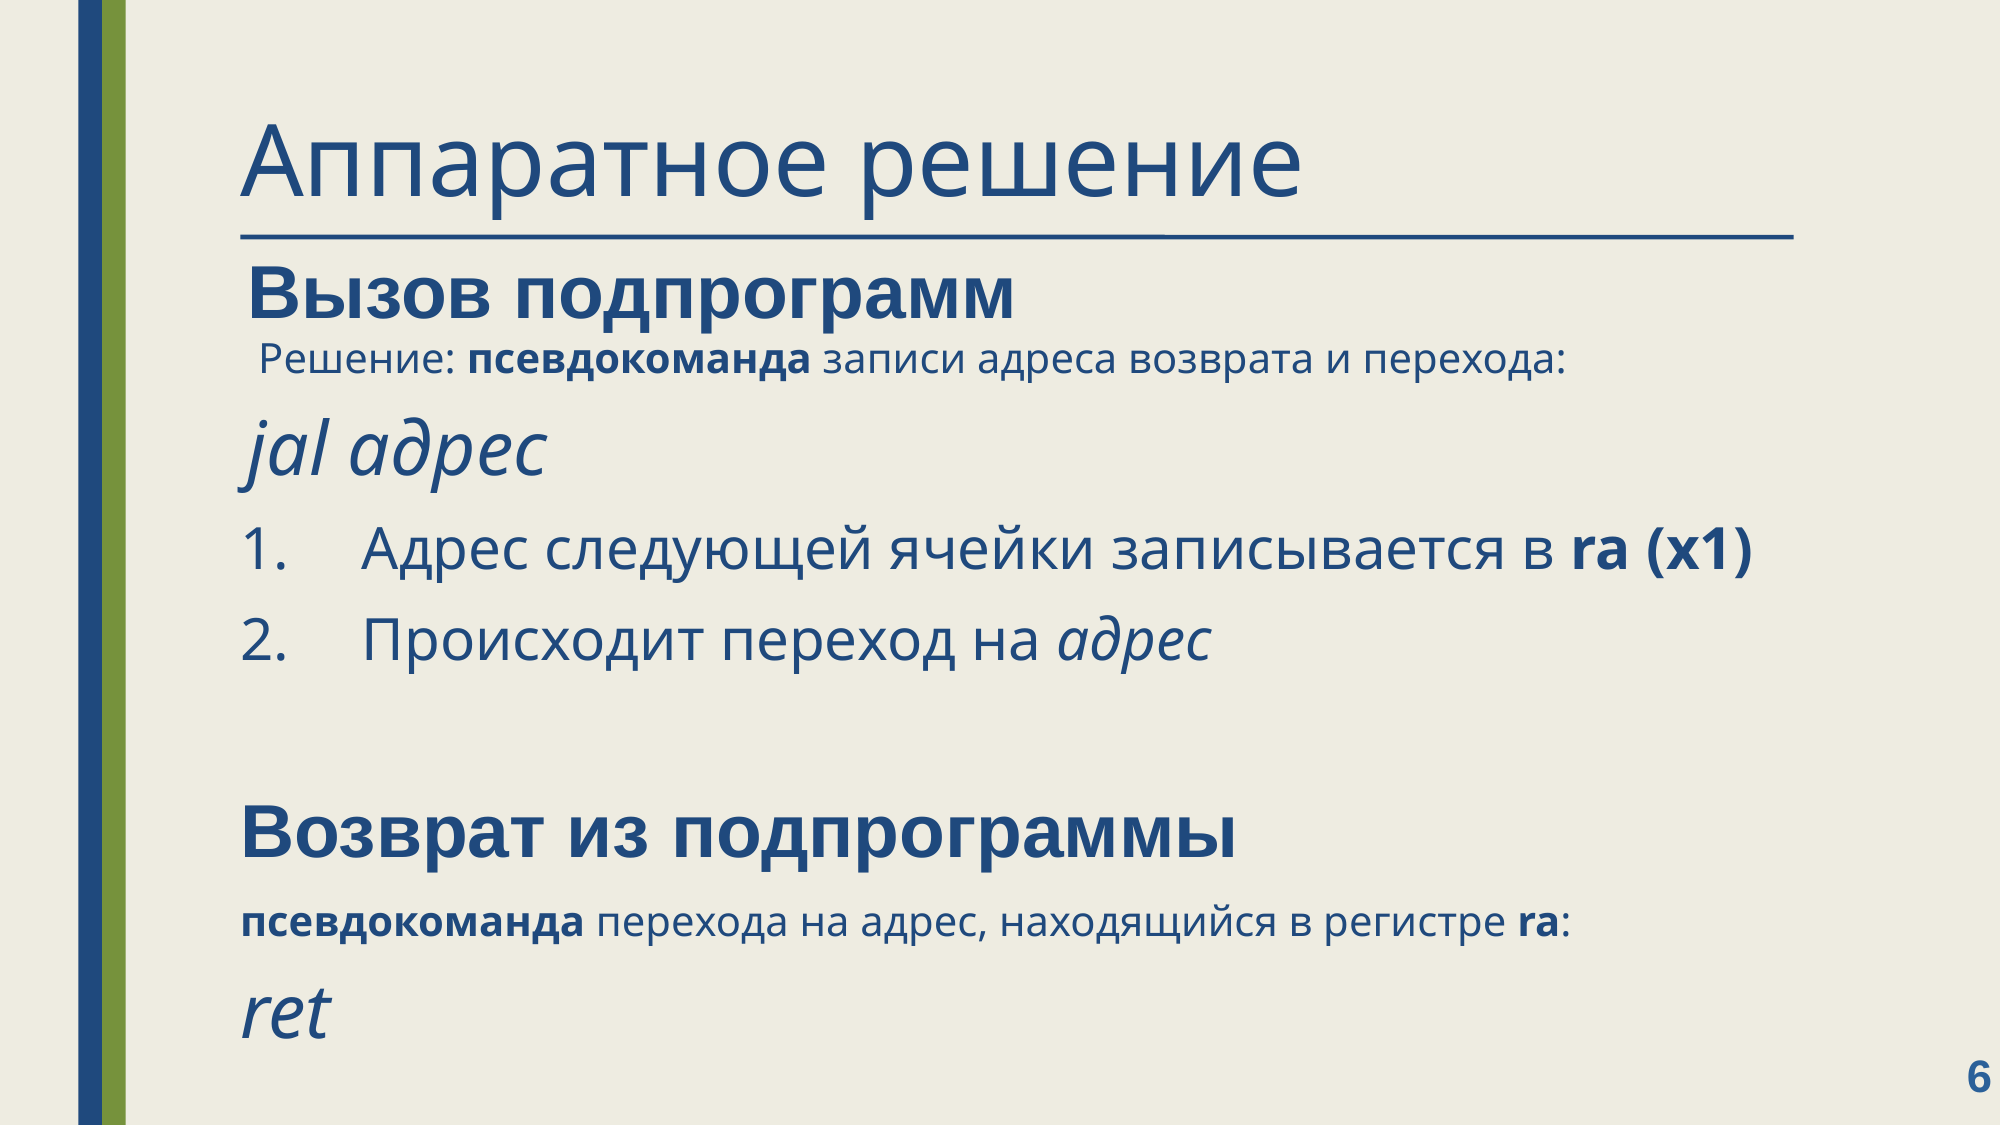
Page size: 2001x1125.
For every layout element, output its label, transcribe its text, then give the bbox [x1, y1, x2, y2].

text_box 36 [1766, 1043, 1998, 1125]
title Аппаратное решение [225, 103, 1840, 222]
list Вызов подпрограмм Решение: псевдокоманда записи адреса возврата и перехода: jal адрес Адрес следующей ячейки записывается в ra (x1) Происходит переход на адрес Возврат из подпрограммы псевдокоманда перехода на адрес, находящийся в регистре ra: ret [225, 243, 2000, 963]
